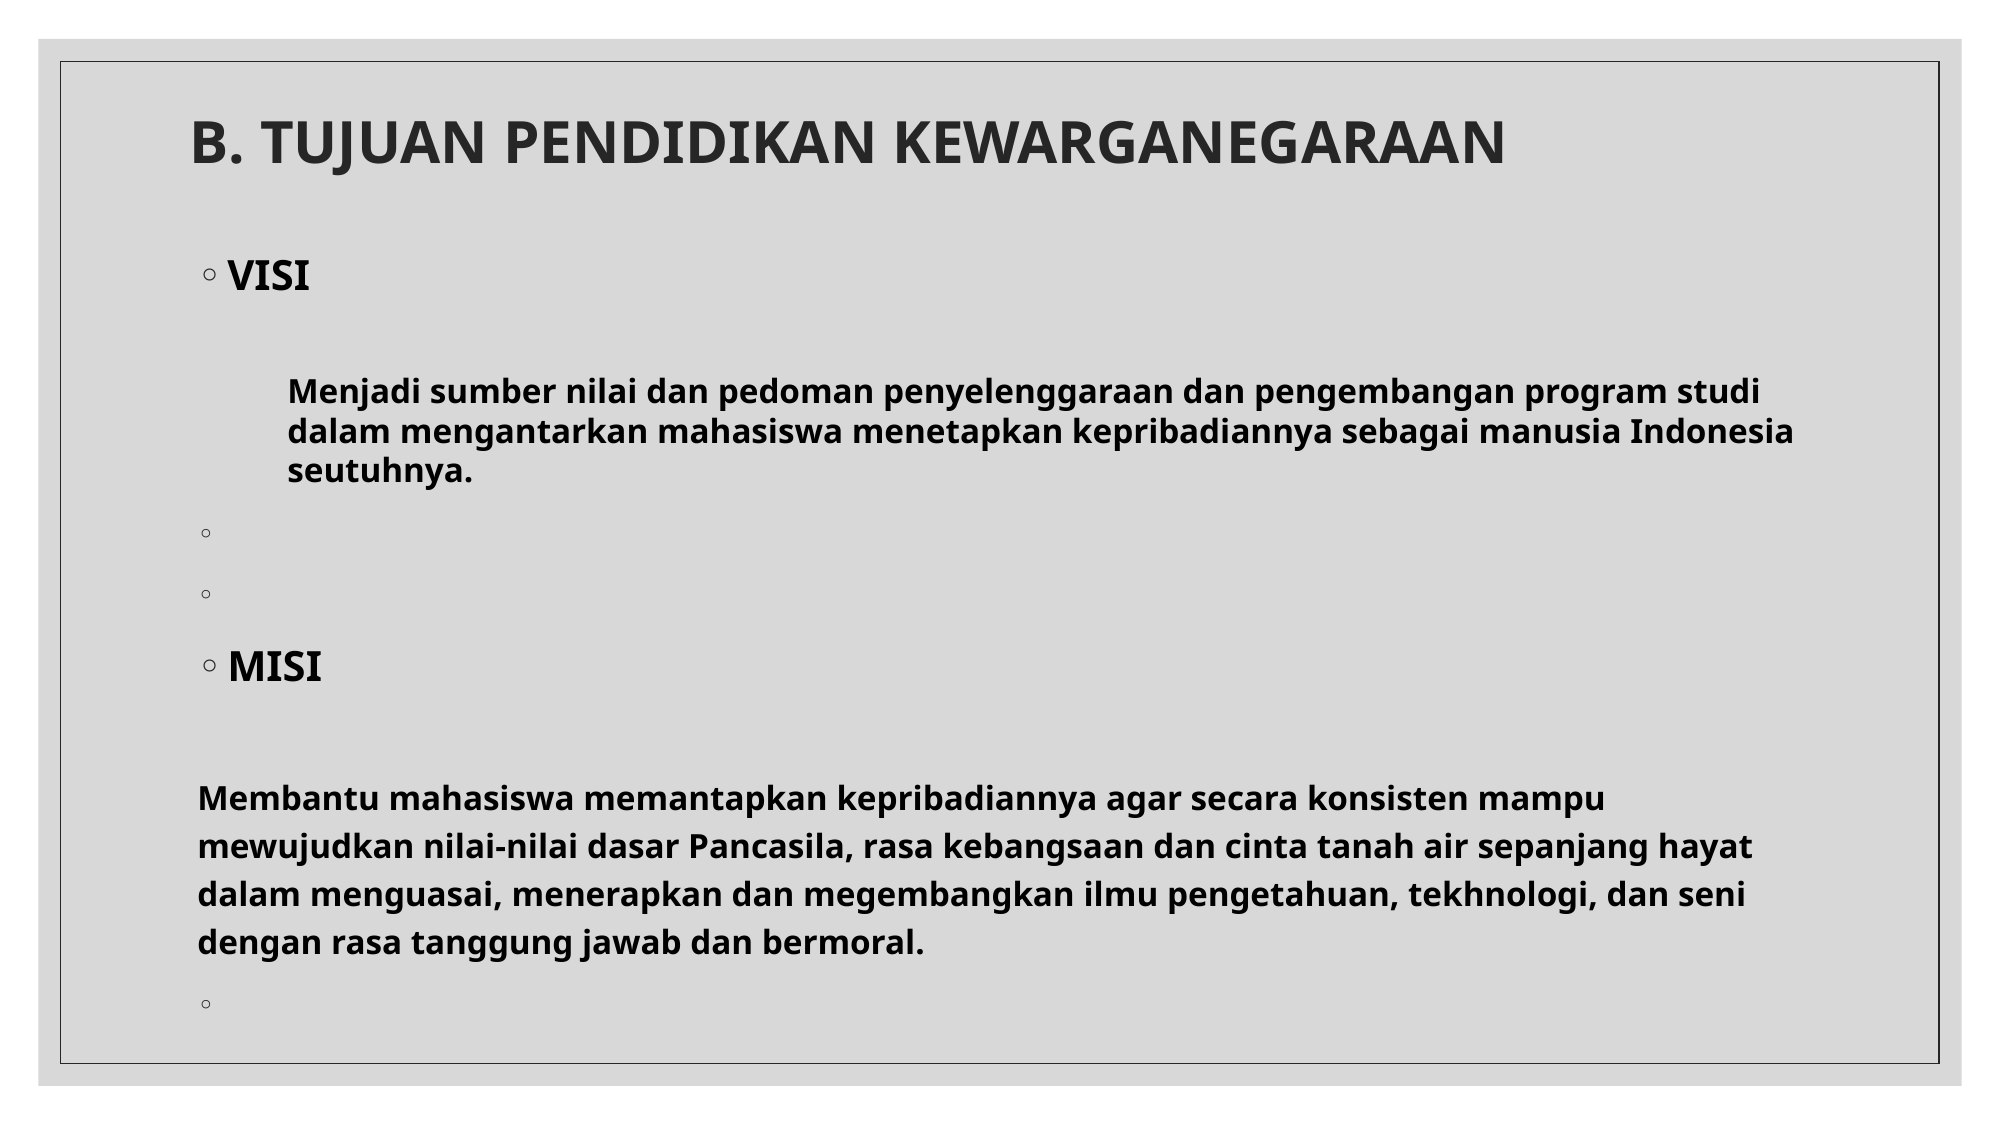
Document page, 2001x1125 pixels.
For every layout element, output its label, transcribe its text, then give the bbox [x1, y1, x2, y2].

list VISI Menjadi sumber nilai dan pedoman penyelenggaraan dan pengembangan program studi dalam mengantarkan mahasiswa menetapkan kepribadiannya sebagai manusia Indonesia seutuhnya. MISI Membantu mahasiswa memantapkan kepribadiannya agar secara konsisten mampu mewujudkan nilai-nilai dasar Pancasila, rasa kebangsaan dan cinta tanah air sepanjang hayat dalam menguasai, menerapkan dan megembangkan ilmu pengetahuan, tekhnologi, dan seni dengan rasa tanggung jawab dan bermoral. [182, 231, 1842, 1004]
title B. TUJUAN PENDIDIKAN KEWARGANEGARAAN [174, 106, 1849, 165]
